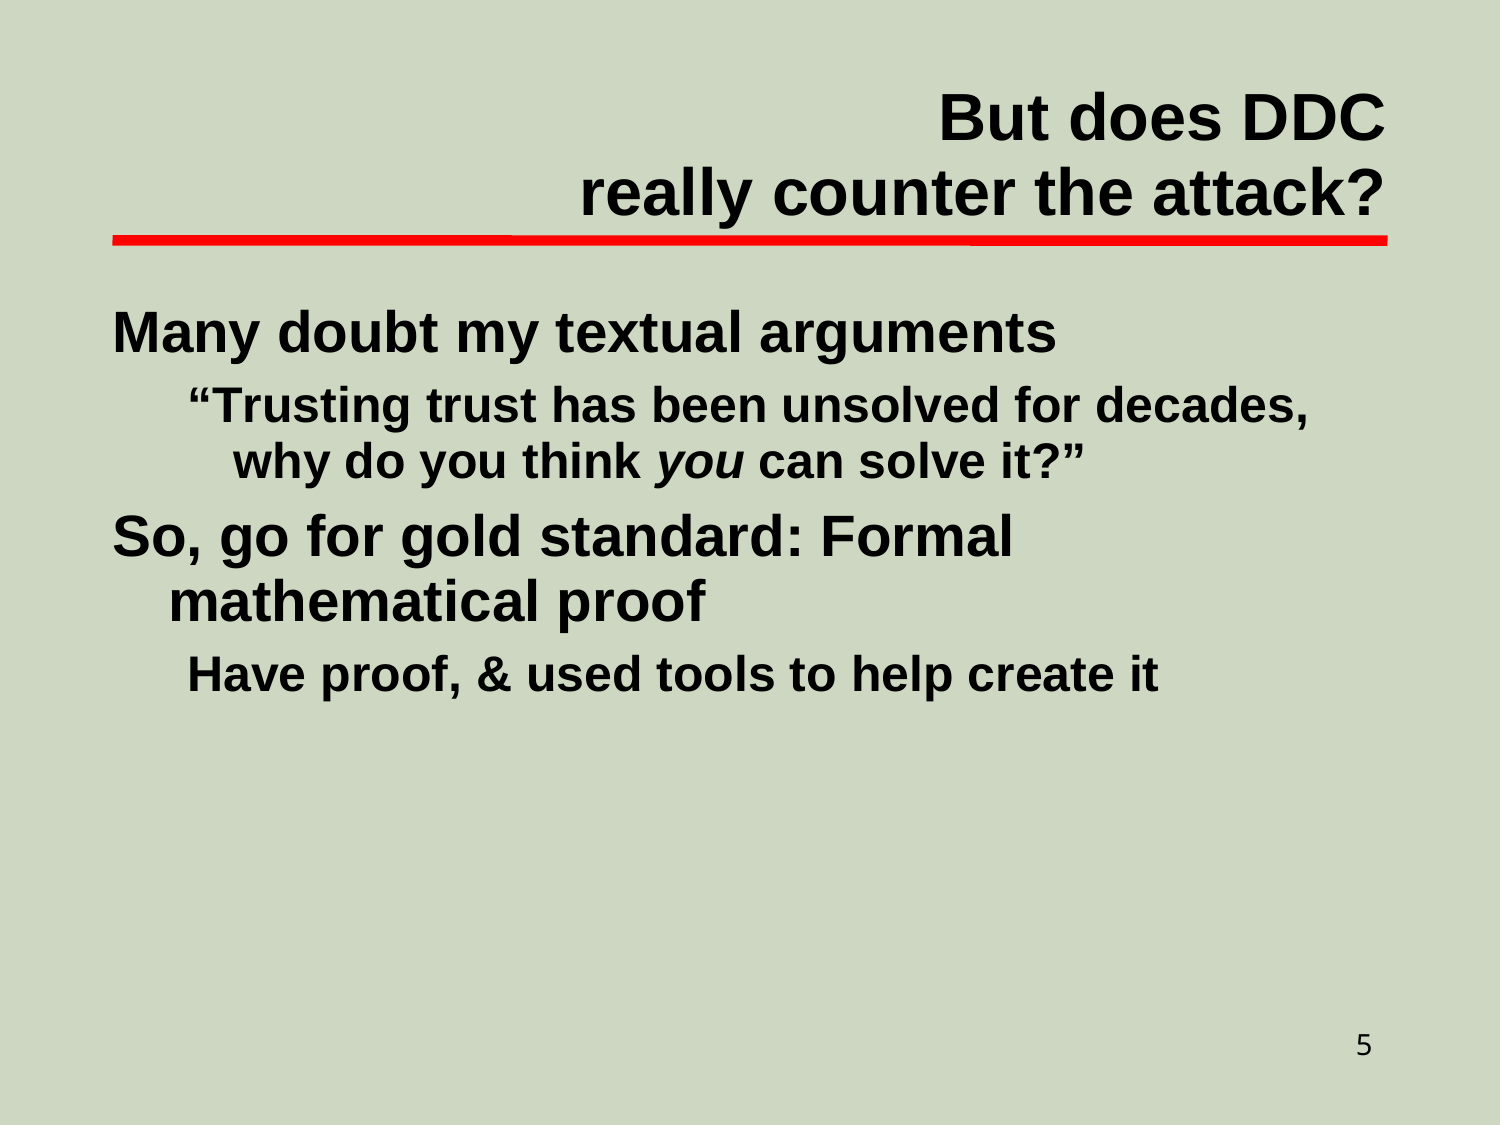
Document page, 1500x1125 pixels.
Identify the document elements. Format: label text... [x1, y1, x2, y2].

list Many doubt my textual arguments “Trusting trust has been unsolved for decades, why do you think you can solve it?” So, go for gold standard: Formal mathematical proof Have proof, & used tools to help create it [112, 299, 1387, 1099]
title But does DDC really counter the attack? [124, 79, 1387, 230]
